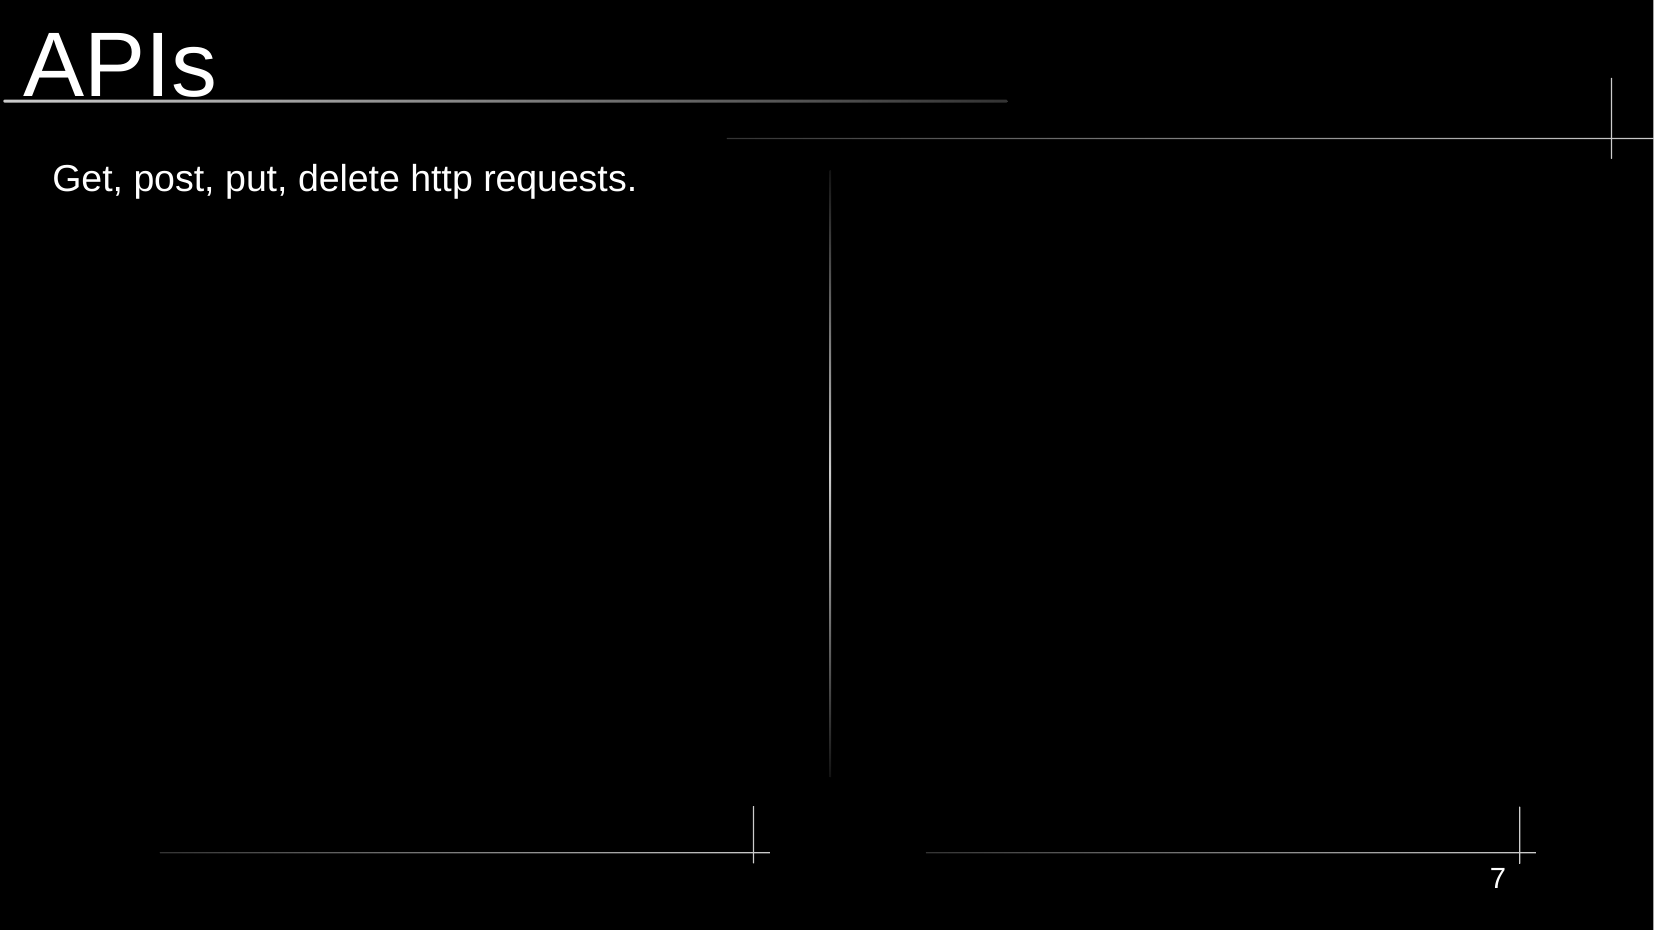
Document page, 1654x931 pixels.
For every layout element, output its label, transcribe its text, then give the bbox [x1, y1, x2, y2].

title APIs [23, 11, 1589, 119]
text_box Get, post, put, delete http requests. [37, 150, 826, 207]
